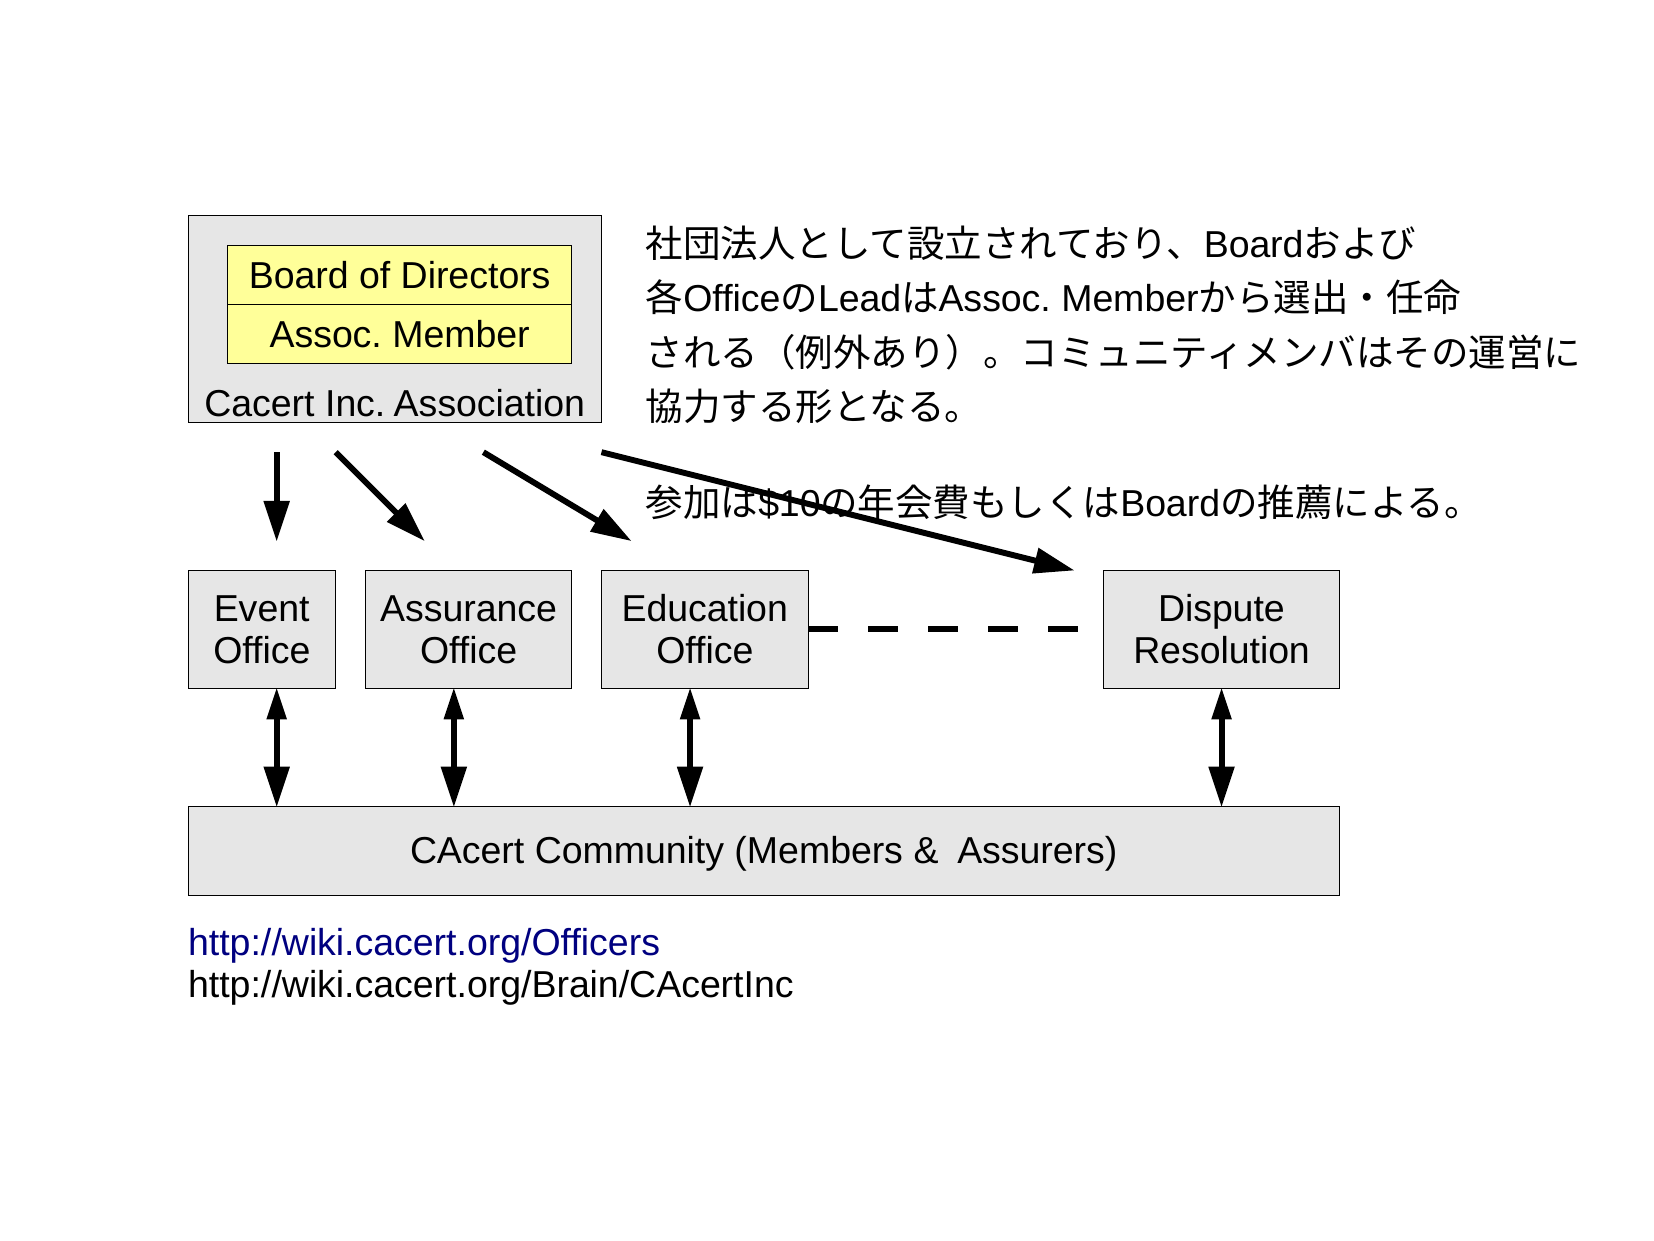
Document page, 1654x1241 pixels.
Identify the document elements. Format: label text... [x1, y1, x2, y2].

text_box Education Office [601, 570, 809, 689]
text_box http://wiki.cacert.org/Officers http://wiki.cacert.org/Brain/CAcertInc [173, 914, 809, 1014]
text_box Cacert Inc. Association [188, 215, 602, 423]
text_box 社団法人として設立されており、Boardおよび 各OfficeのLeadはAssoc. Memberから選出・任命 される（例外あり）。コミュニティメンバはその運営に 協力する形となる。 参加は$10の年会費もしくはBoardの推薦による。 [631, 206, 1454, 461]
text_box Assoc. Member [227, 304, 572, 364]
text_box Board of Directors [227, 245, 572, 304]
text_box Event Office [188, 570, 336, 689]
text_box Assurance Office [365, 570, 572, 689]
text_box Dispute Resolution [1103, 570, 1340, 689]
text_box CAcert Community (Members & Assurers) [188, 806, 1340, 896]
